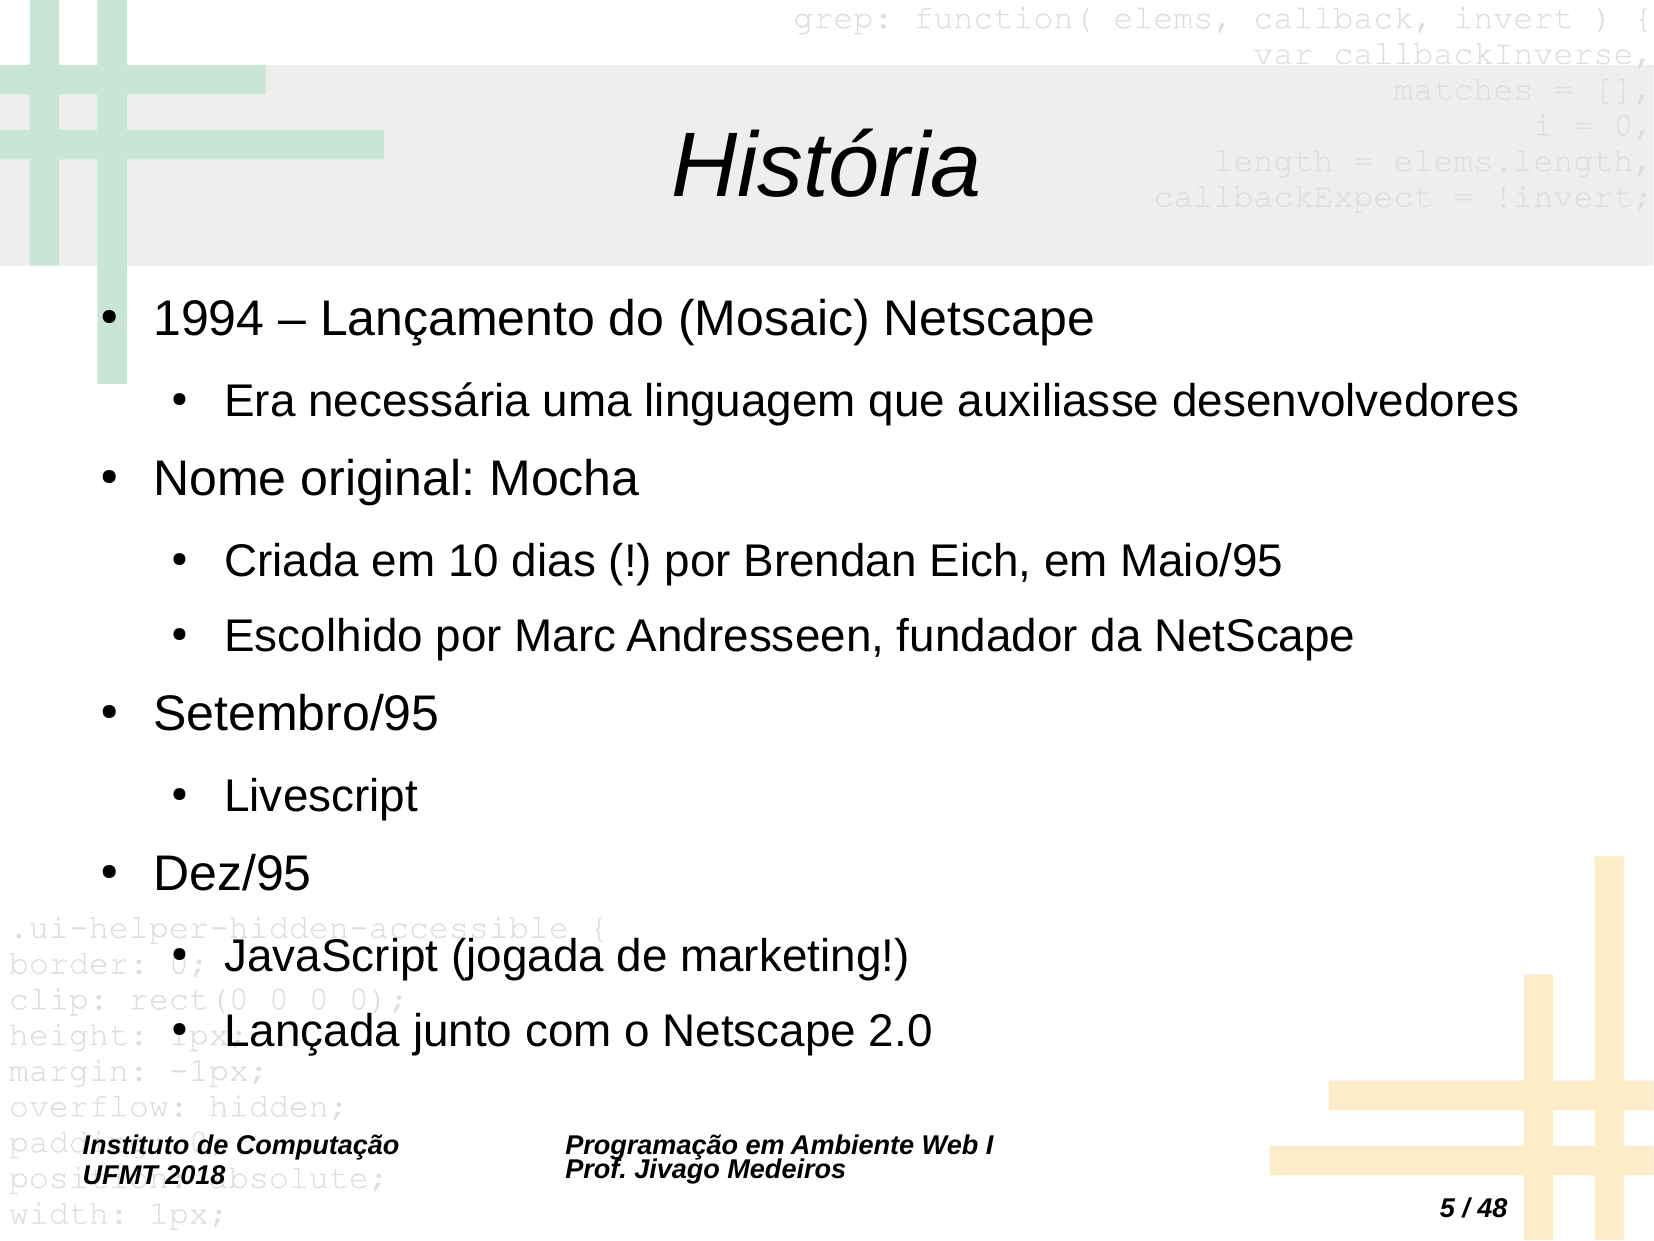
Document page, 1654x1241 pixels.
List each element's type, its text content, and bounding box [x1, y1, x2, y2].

title História [82, 61, 1571, 269]
list 1994 – Lançamento do (Mosaic) Netscape Era necessária uma linguagem que auxiliasse desenvolvedores Nome original: Mocha Criada em 10 dias (!) por Brendan Eich, em Maio/95 Escolhido por Marc Andresseen, fundador da NetScape Setembro/95 Livescript Dez/95 JavaScript (jogada de marketing!) Lançada junto com o Netscape 2.0 [82, 290, 1571, 1241]
